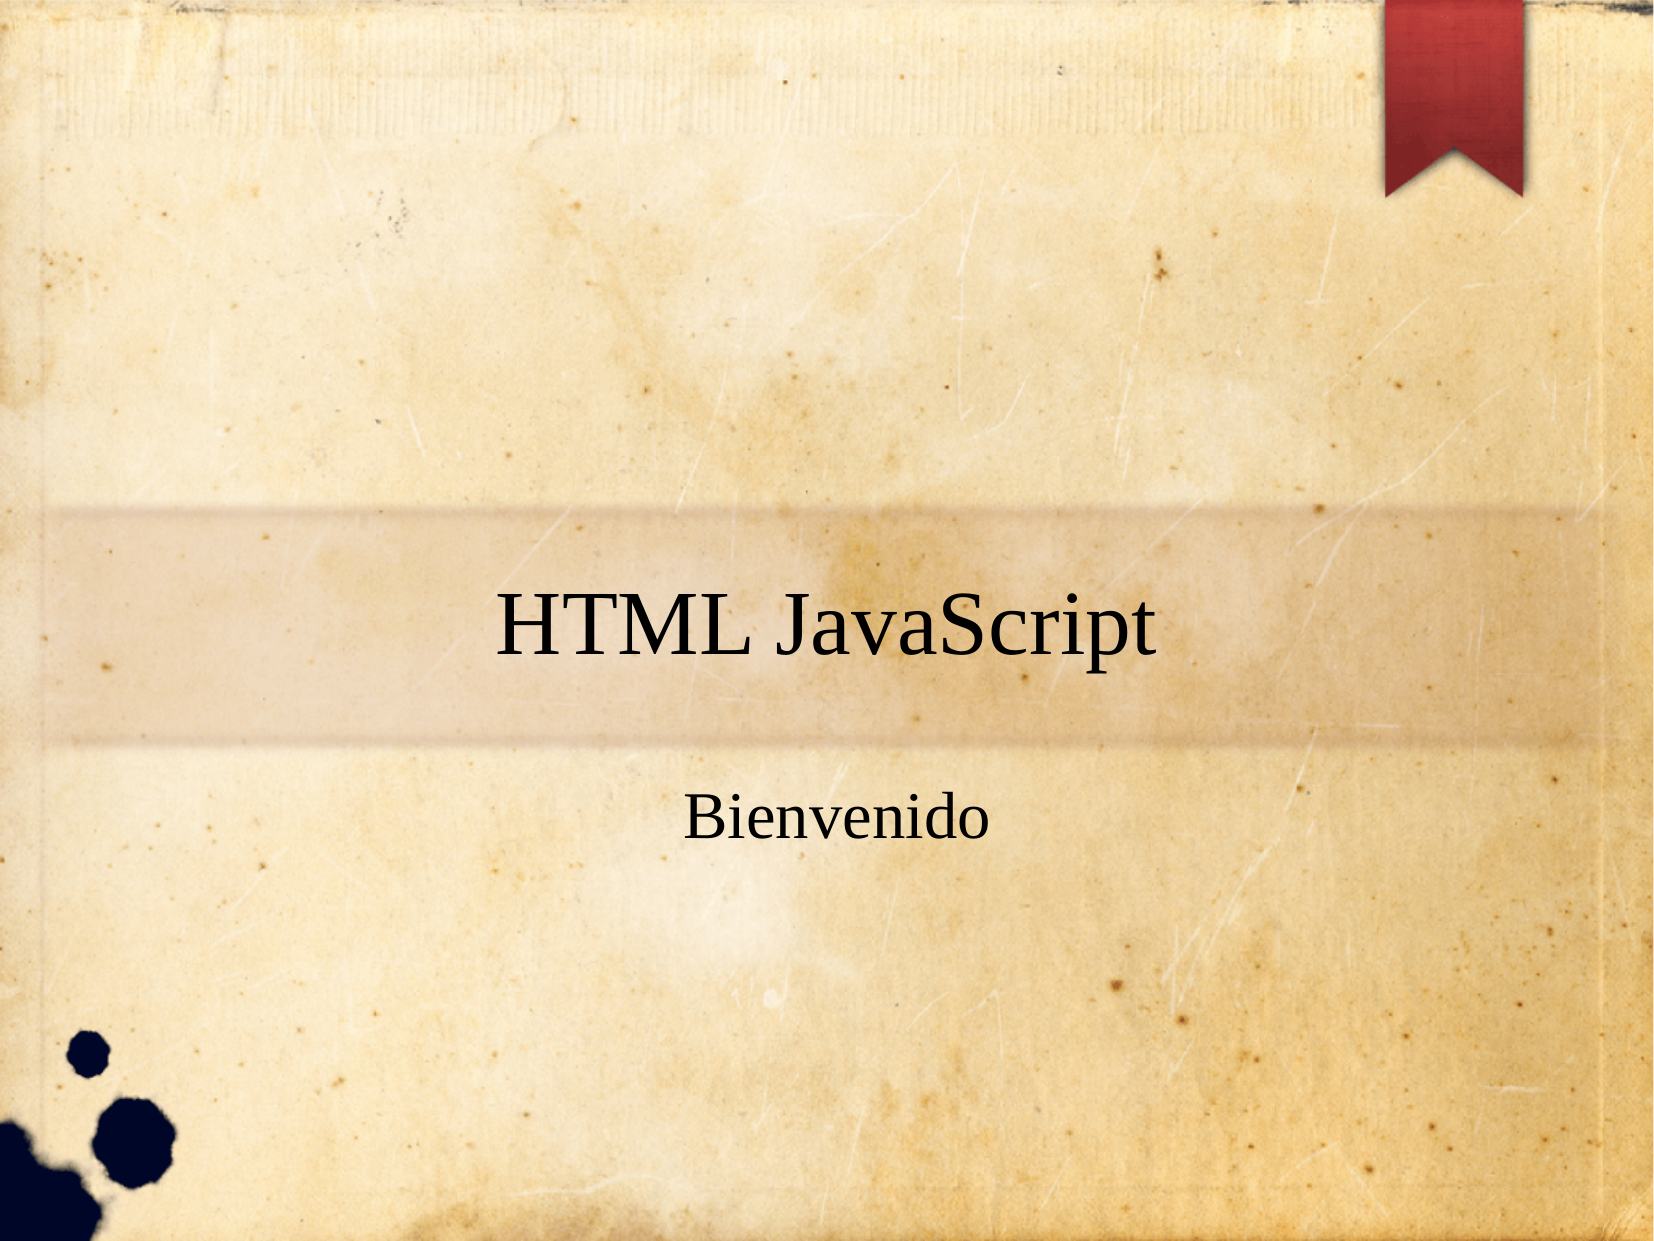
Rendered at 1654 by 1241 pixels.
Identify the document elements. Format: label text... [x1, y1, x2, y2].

title HTML JavaScript [82, 519, 1571, 727]
picture [0, 0, 1654, 1241]
list Bienvenido [82, 779, 1538, 1205]
